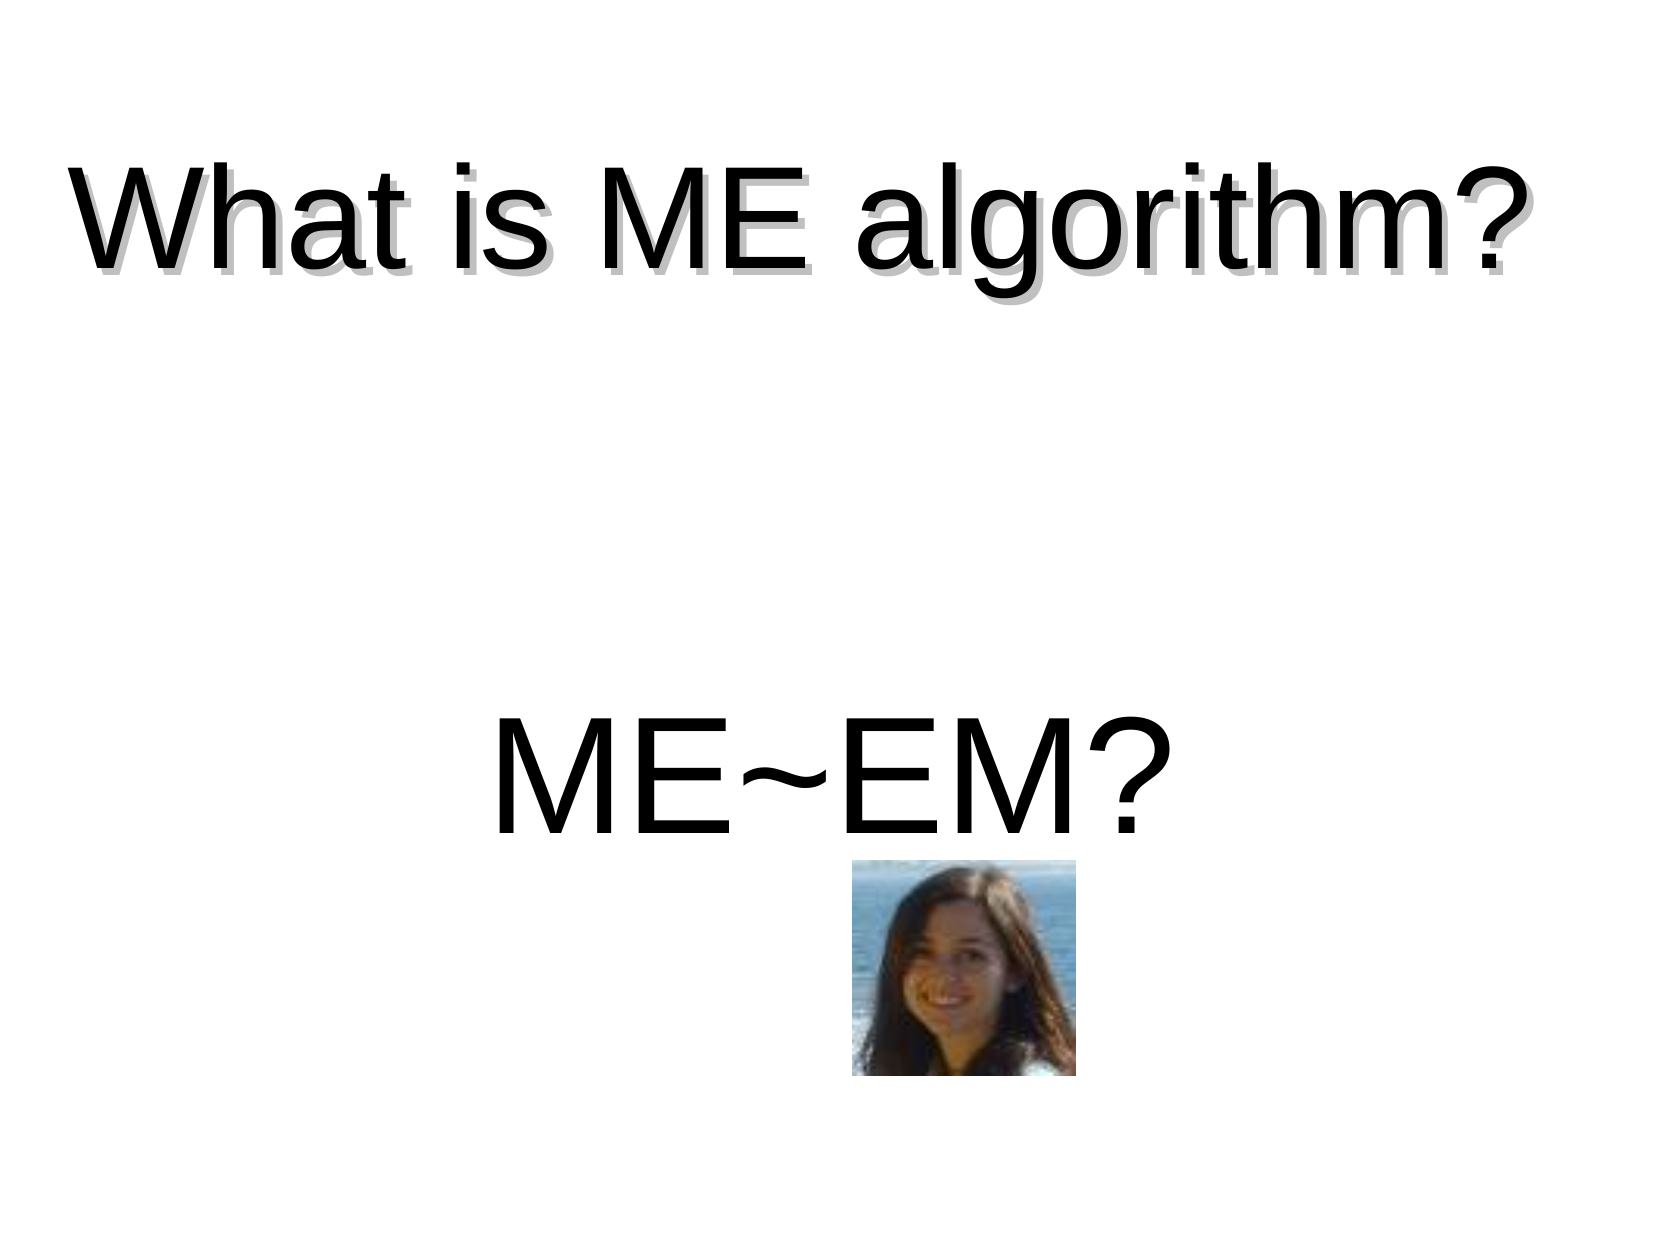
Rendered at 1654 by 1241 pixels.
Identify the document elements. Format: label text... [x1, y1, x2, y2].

text_box What is ME algorithm? [52, 129, 1605, 325]
text_box ME~EM? [471, 675, 1222, 898]
picture [852, 860, 1076, 1076]
